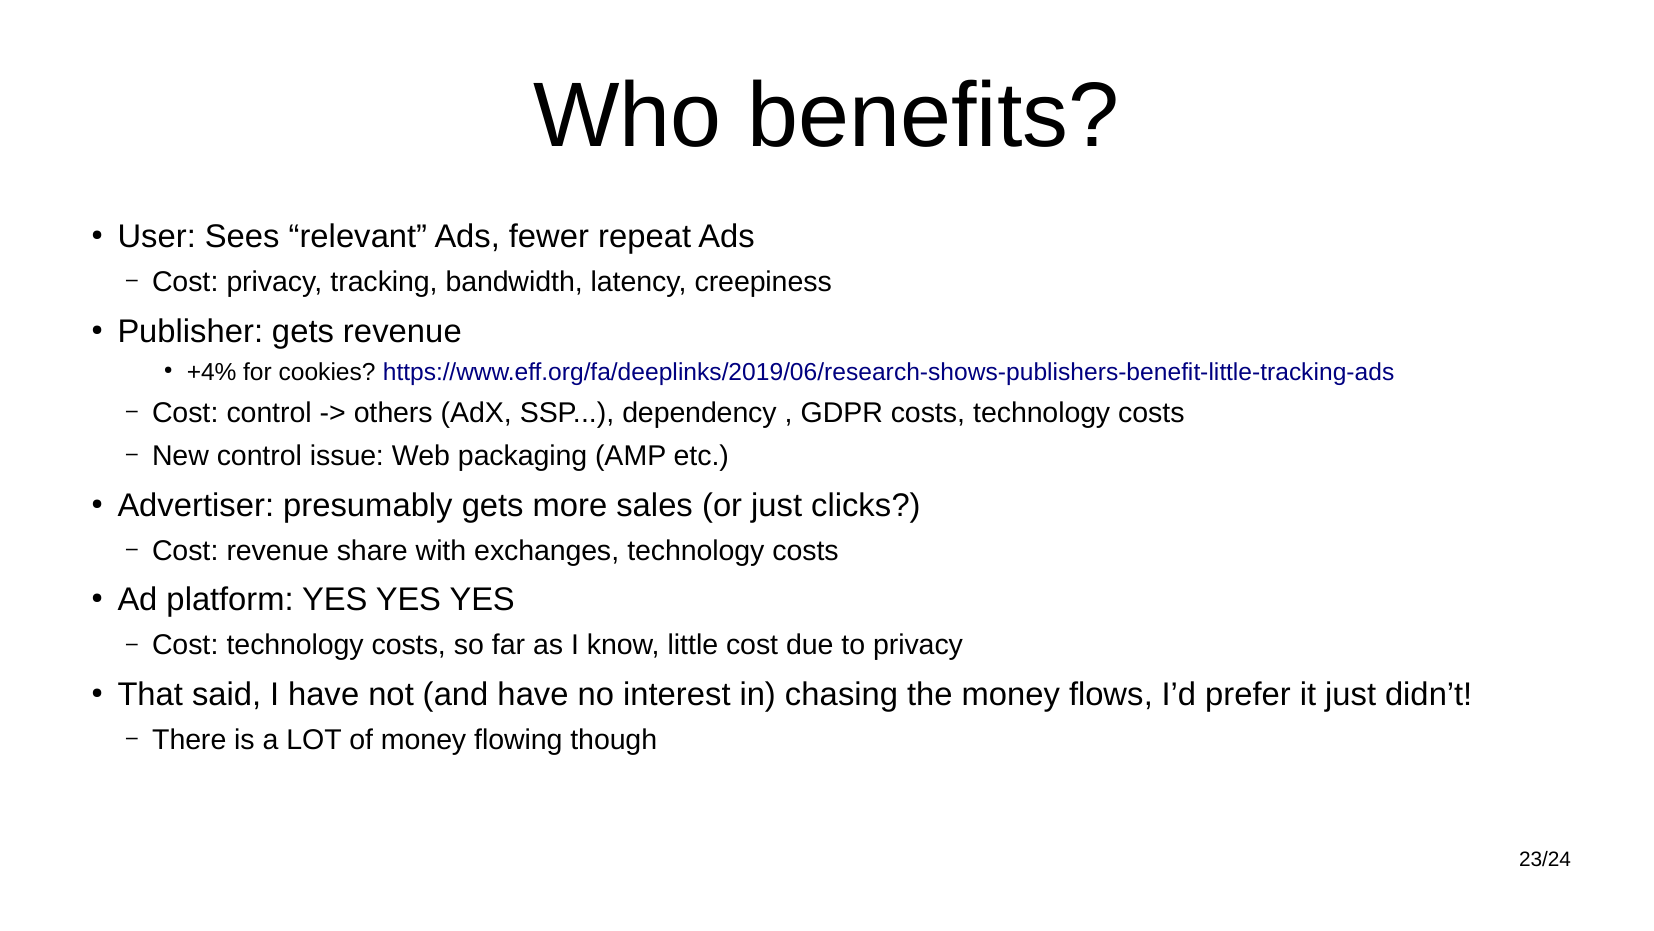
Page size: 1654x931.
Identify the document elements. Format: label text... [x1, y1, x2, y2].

title Who benefits? [82, 37, 1571, 193]
list User: Sees “relevant” Ads, fewer repeat Ads Cost: privacy, tracking, bandwidth, latency, creepiness Publisher: gets revenue +4% for cookies? https://www.eff.org/fa/deeplinks/2019/06/research-shows-publishers-benefit-little-tracking-ads Cost: control -> others (AdX, SSP...), dependency , GDPR costs, technology costs New control issue: Web packaging (AMP etc.) Advertiser: presumably gets more sales (or just clicks?) Cost: revenue share with exchanges, technology costs Ad platform: YES YES YES Cost: technology costs, so far as I know, little cost due to privacy That said, I have not (and have no interest in) chasing the money flows, I’d prefer it just didn’t! There is a LOT of money flowing though [82, 217, 1571, 758]
